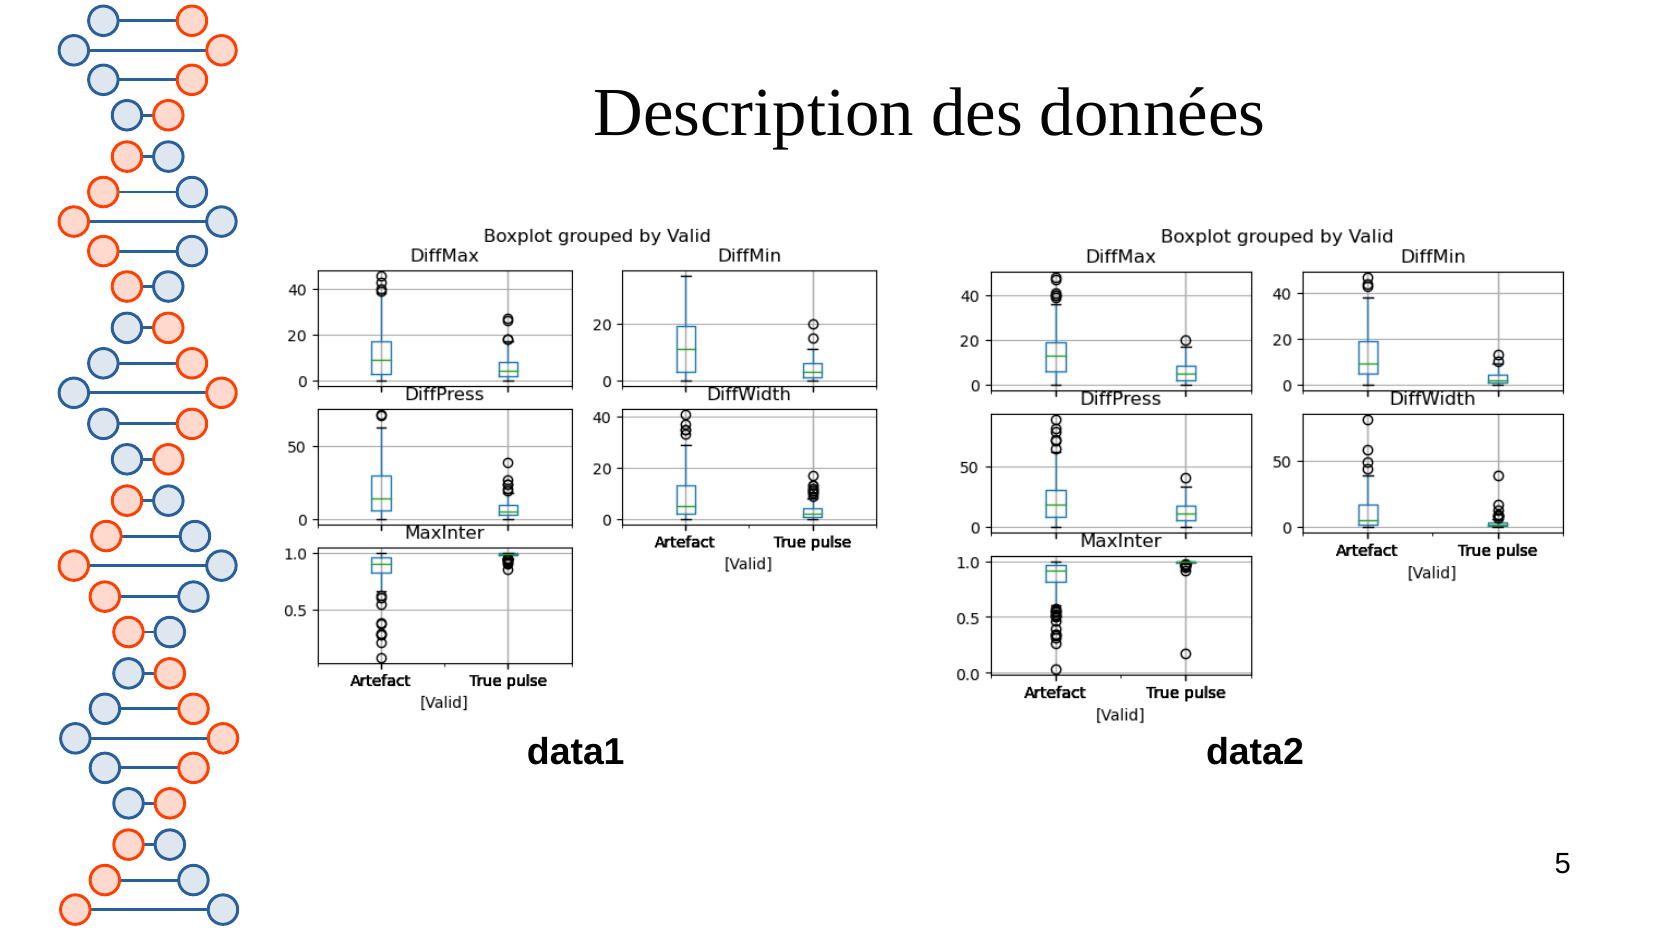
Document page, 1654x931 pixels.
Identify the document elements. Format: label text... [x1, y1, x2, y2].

text_box data1 [501, 723, 650, 781]
picture [944, 218, 1573, 734]
picture [272, 218, 886, 721]
text_box data2 [1181, 723, 1329, 781]
title Description des données [265, 35, 1595, 189]
